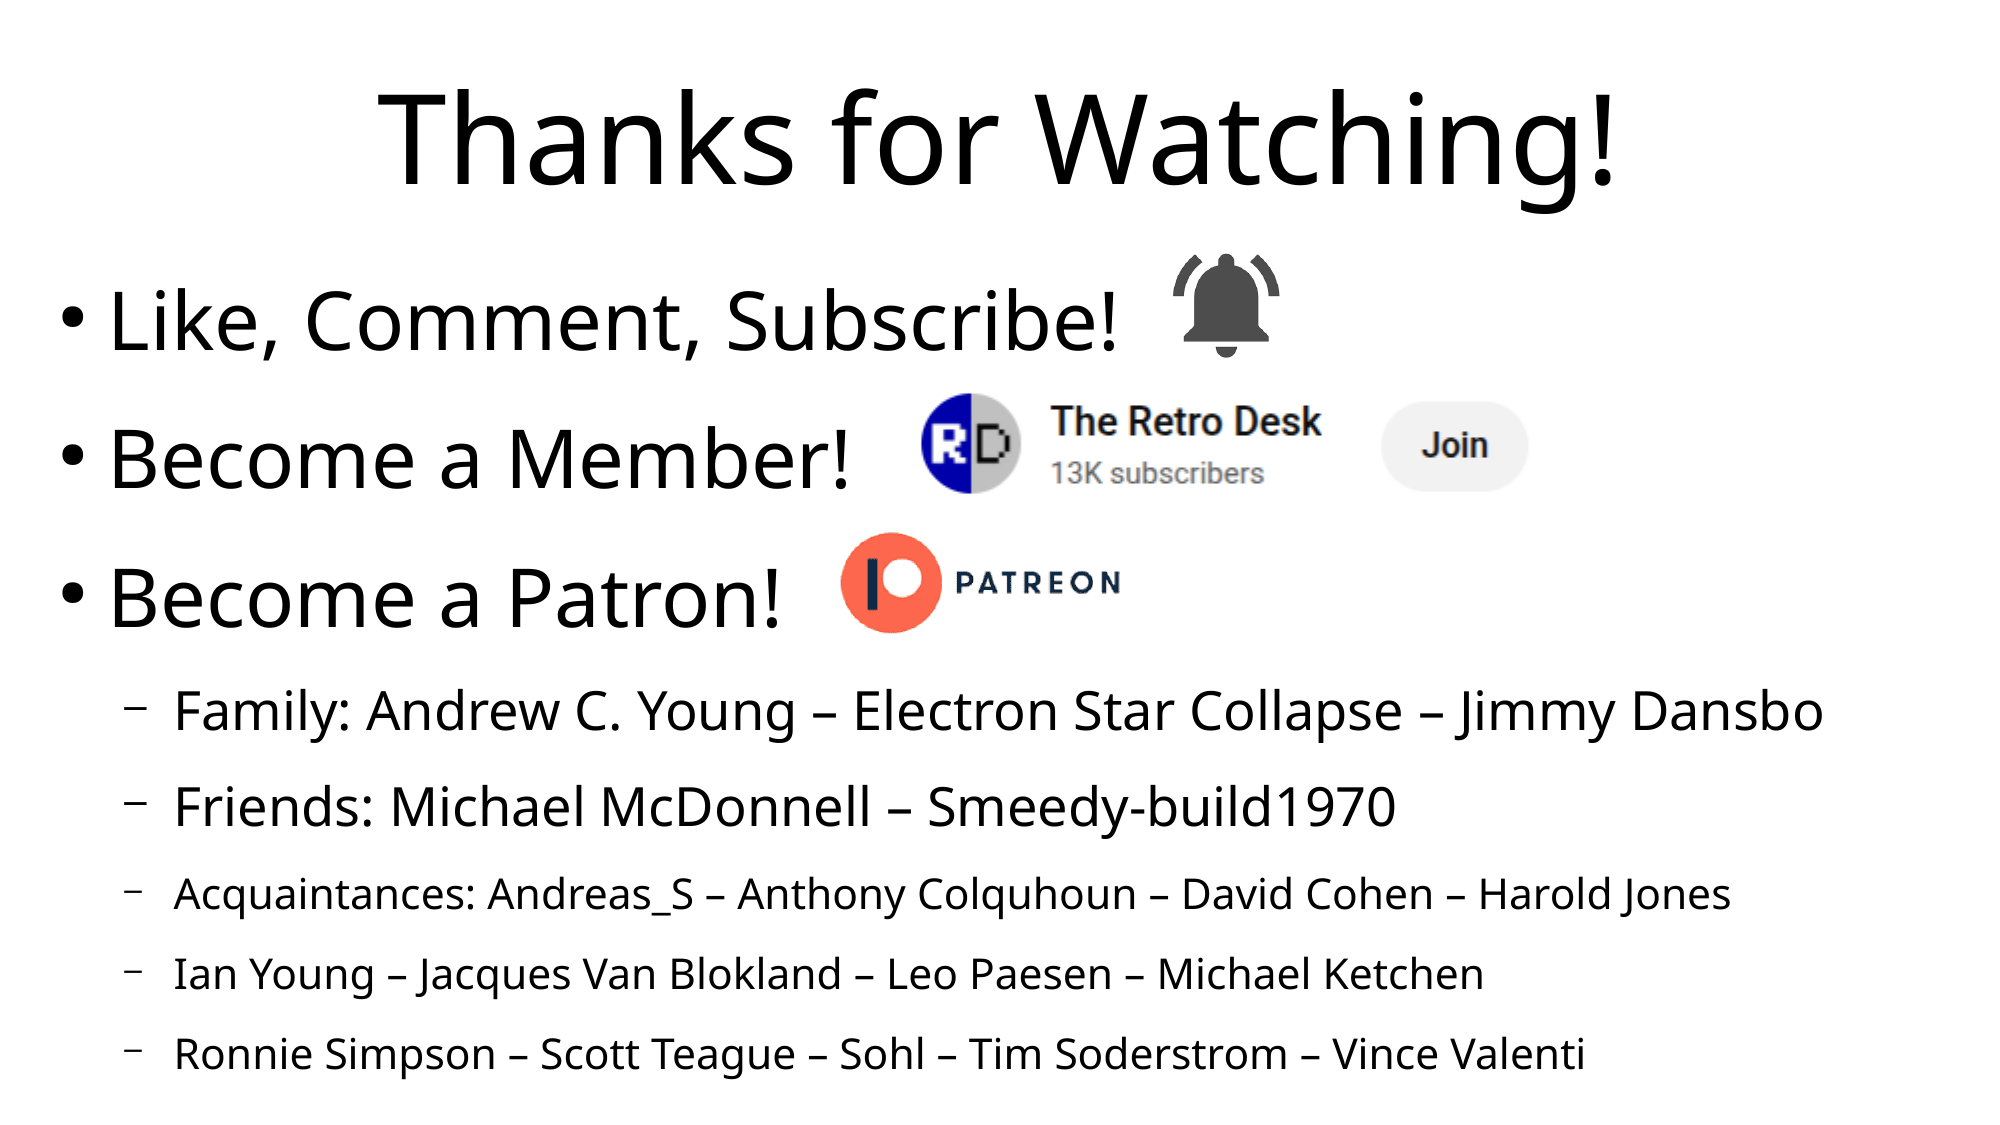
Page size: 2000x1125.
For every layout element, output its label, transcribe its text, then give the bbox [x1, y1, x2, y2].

list Like, Comment, Subscribe! Become a Member! Become a Patron! Family: Andrew C. Young – Electron Star Collapse – Jimmy Dansbo Friends: Michael McDonnell – Smeedy-build1970 Acquaintances: Andreas_S – Anthony Colquhoun – David Cohen – Harold Jones Ian Young – Jacques Van Blokland – Leo Paesen – Michael Ketchen Ronnie Simpson – Scott Teague – Sohl – Tim Soderstrom – Vince Valenti [41, 263, 1959, 1091]
picture [824, 378, 1539, 649]
picture [1162, 240, 1290, 368]
title Thanks for Watching! [99, 44, 1900, 233]
